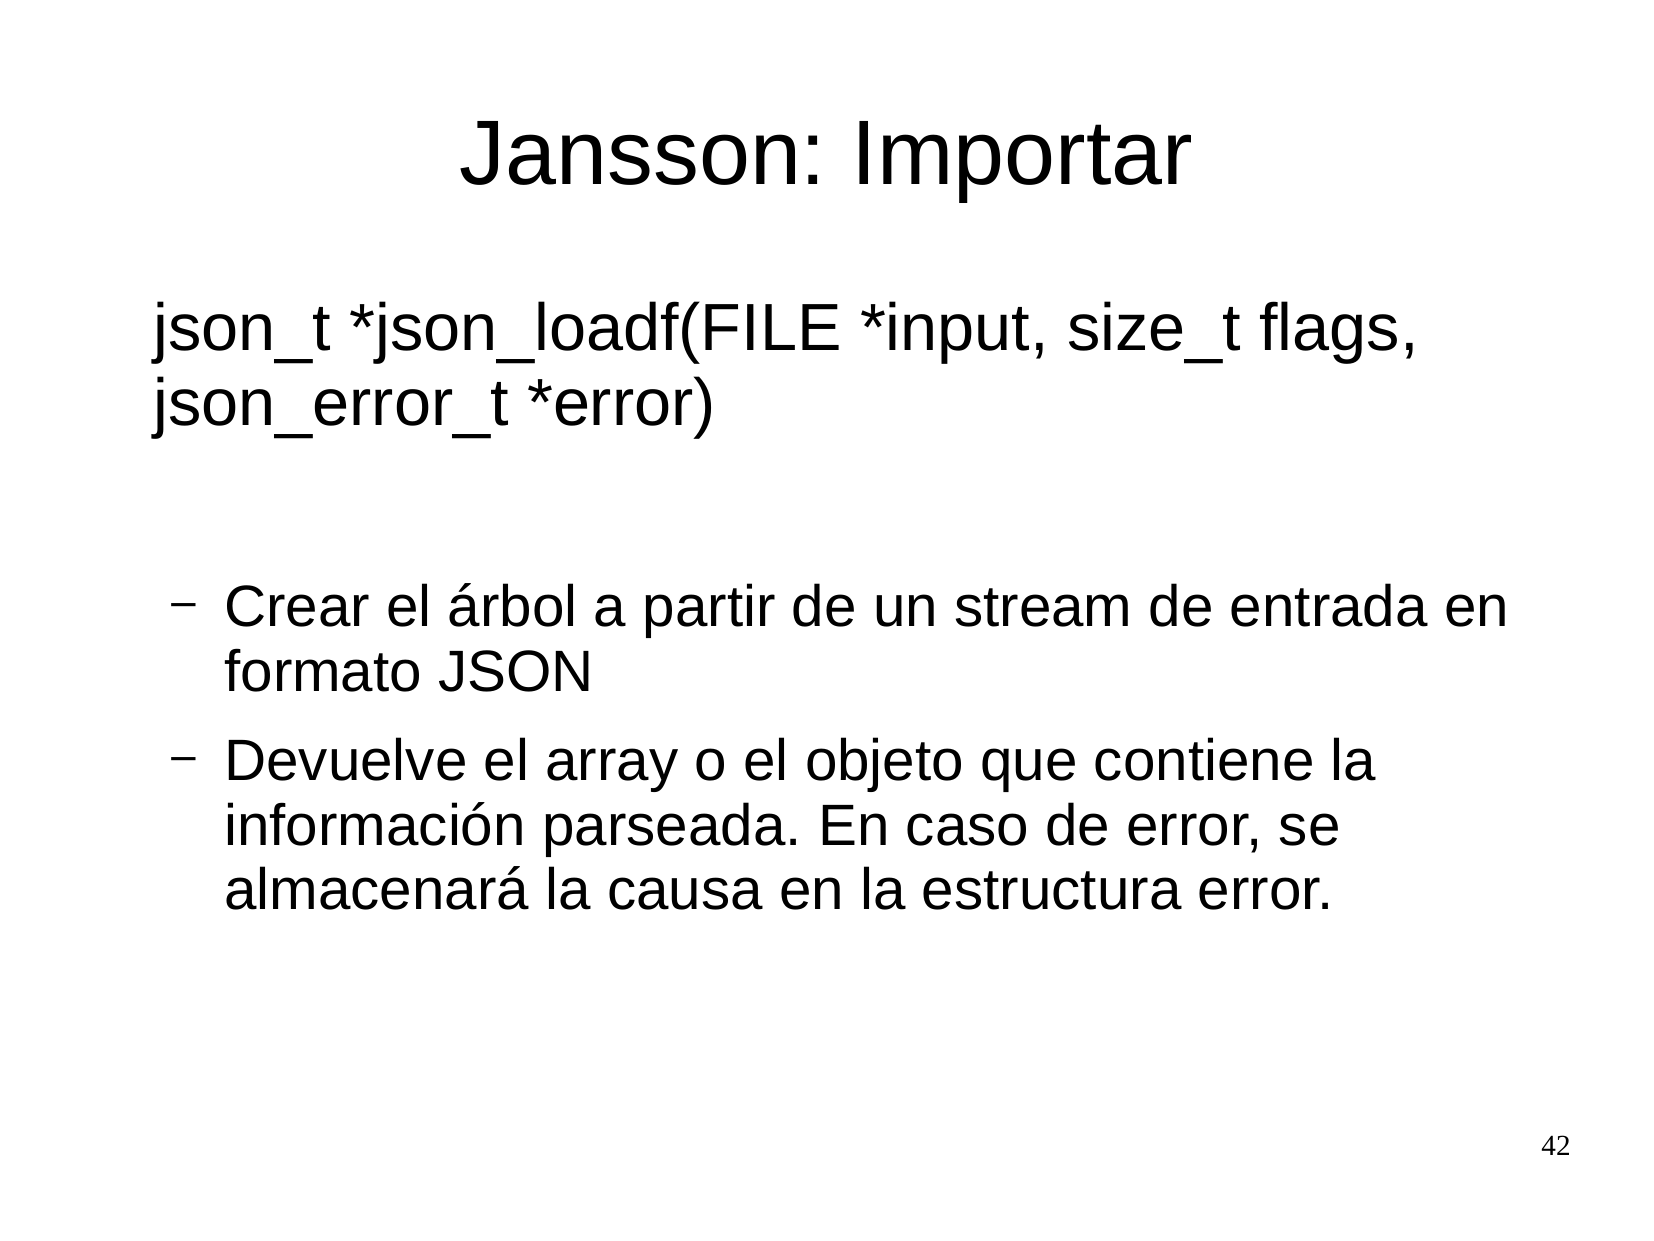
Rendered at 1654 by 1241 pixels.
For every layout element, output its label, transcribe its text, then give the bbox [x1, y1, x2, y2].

list json_t *json_loadf(FILE *input, size_t flags, json_error_t *error) Crear el árbol a partir de un stream de entrada en formato JSON Devuelve el array o el objeto que contiene la información parseada. En caso de error, se almacenará la causa en la estructura error. [82, 290, 1538, 1010]
title Jansson: Importar [82, 49, 1571, 257]
